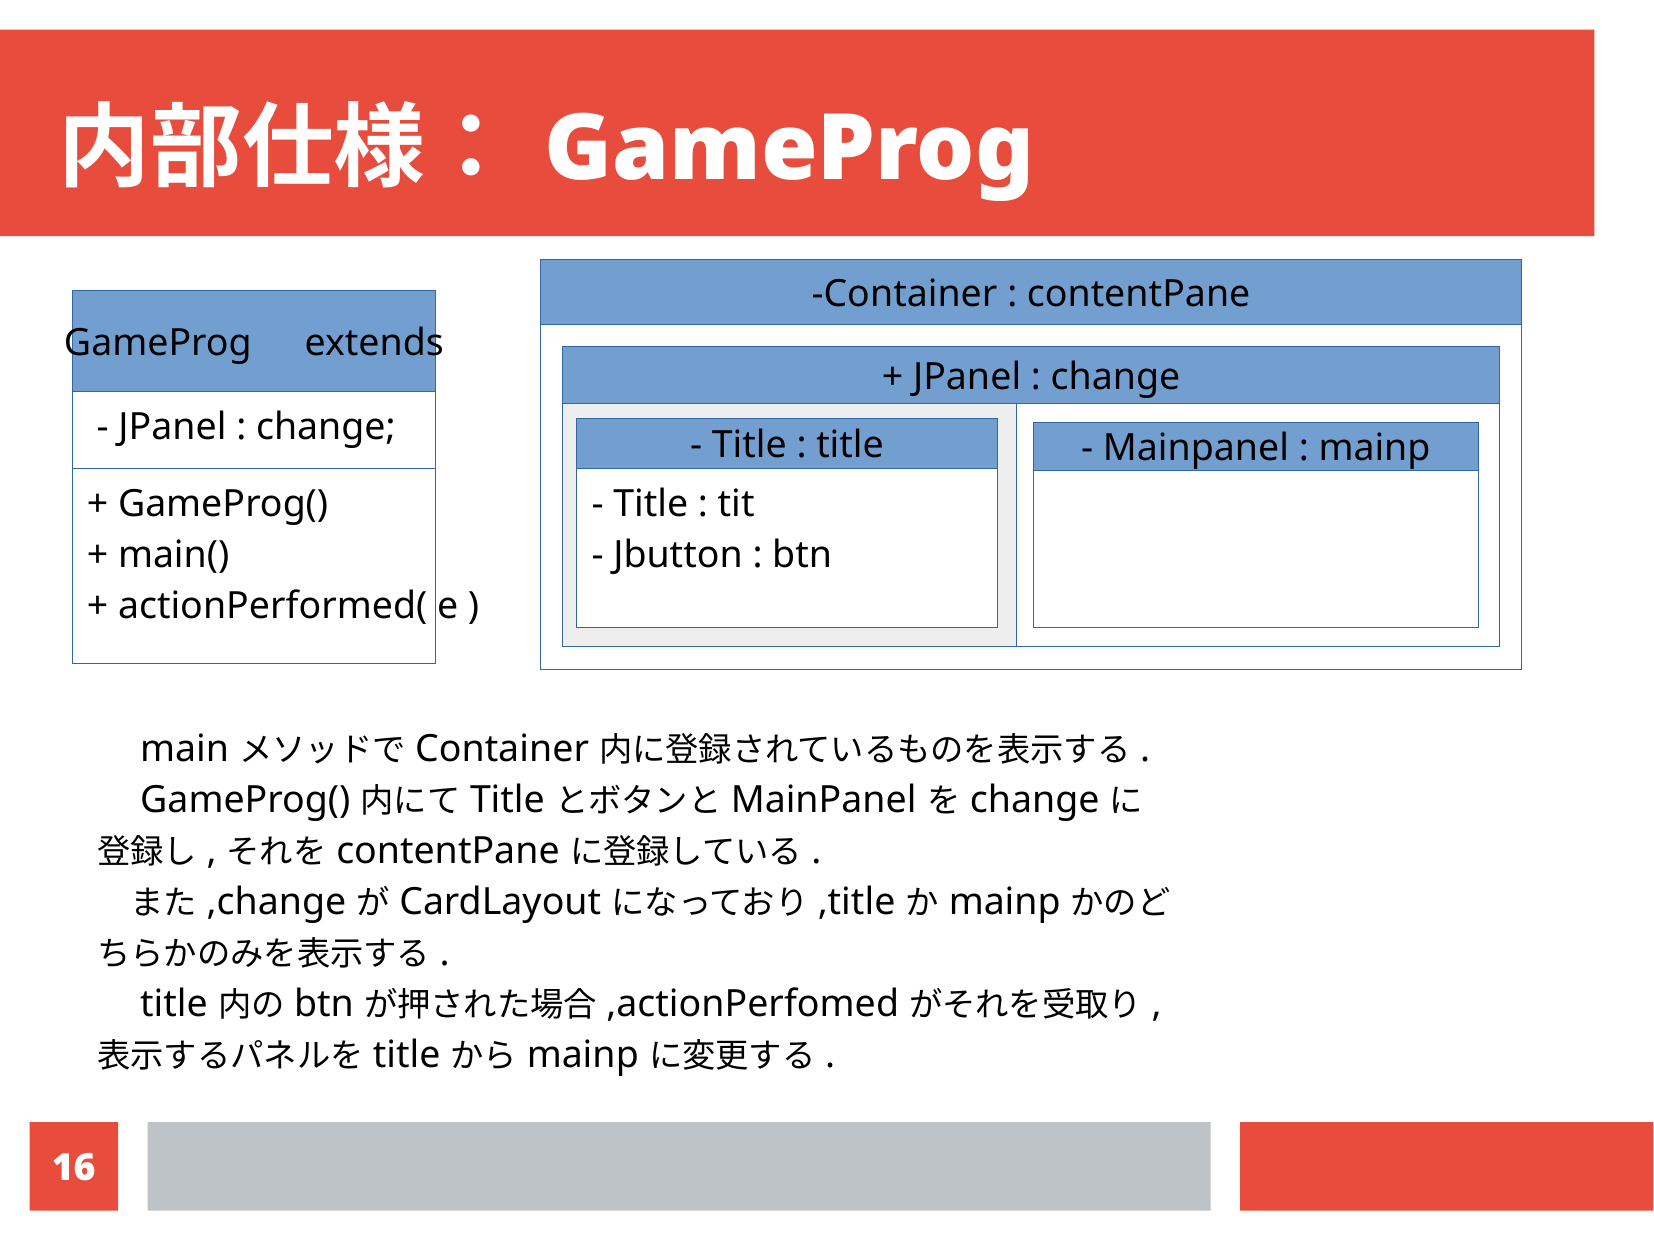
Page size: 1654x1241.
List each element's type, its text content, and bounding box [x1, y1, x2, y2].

text_box GameProg extends [72, 290, 436, 391]
text_box + GameProg() + main() + actionPerformed( e ) [72, 469, 436, 664]
text_box [540, 325, 1522, 670]
text_box -Container : contentPane [540, 259, 1522, 325]
text_box - Title : tit - Jbutton : btn [576, 469, 998, 628]
list [59, 324, 1565, 1093]
title 内部仕様：GameProg [59, 59, 1595, 207]
text_box mainメソッドでContainer内に登録されているものを表示する. GameProg()内にてTitleとボタンとMainPanelをchangeに登録し,それをcontentPaneに登録している. また,changeがCardLayoutになっており,titleかmainpかのどちらかのみを表示する. title内のbtnが押された場合,actionPerfomedがそれを受取り,表示するパネルをtitleからmainpに変更する. [82, 713, 1186, 1171]
text_box - JPanel : change; [72, 391, 436, 469]
text_box + JPanel : change [562, 346, 1500, 404]
text_box - Title : title [576, 418, 998, 469]
text_box - Mainpanel : mainp [1033, 422, 1479, 471]
